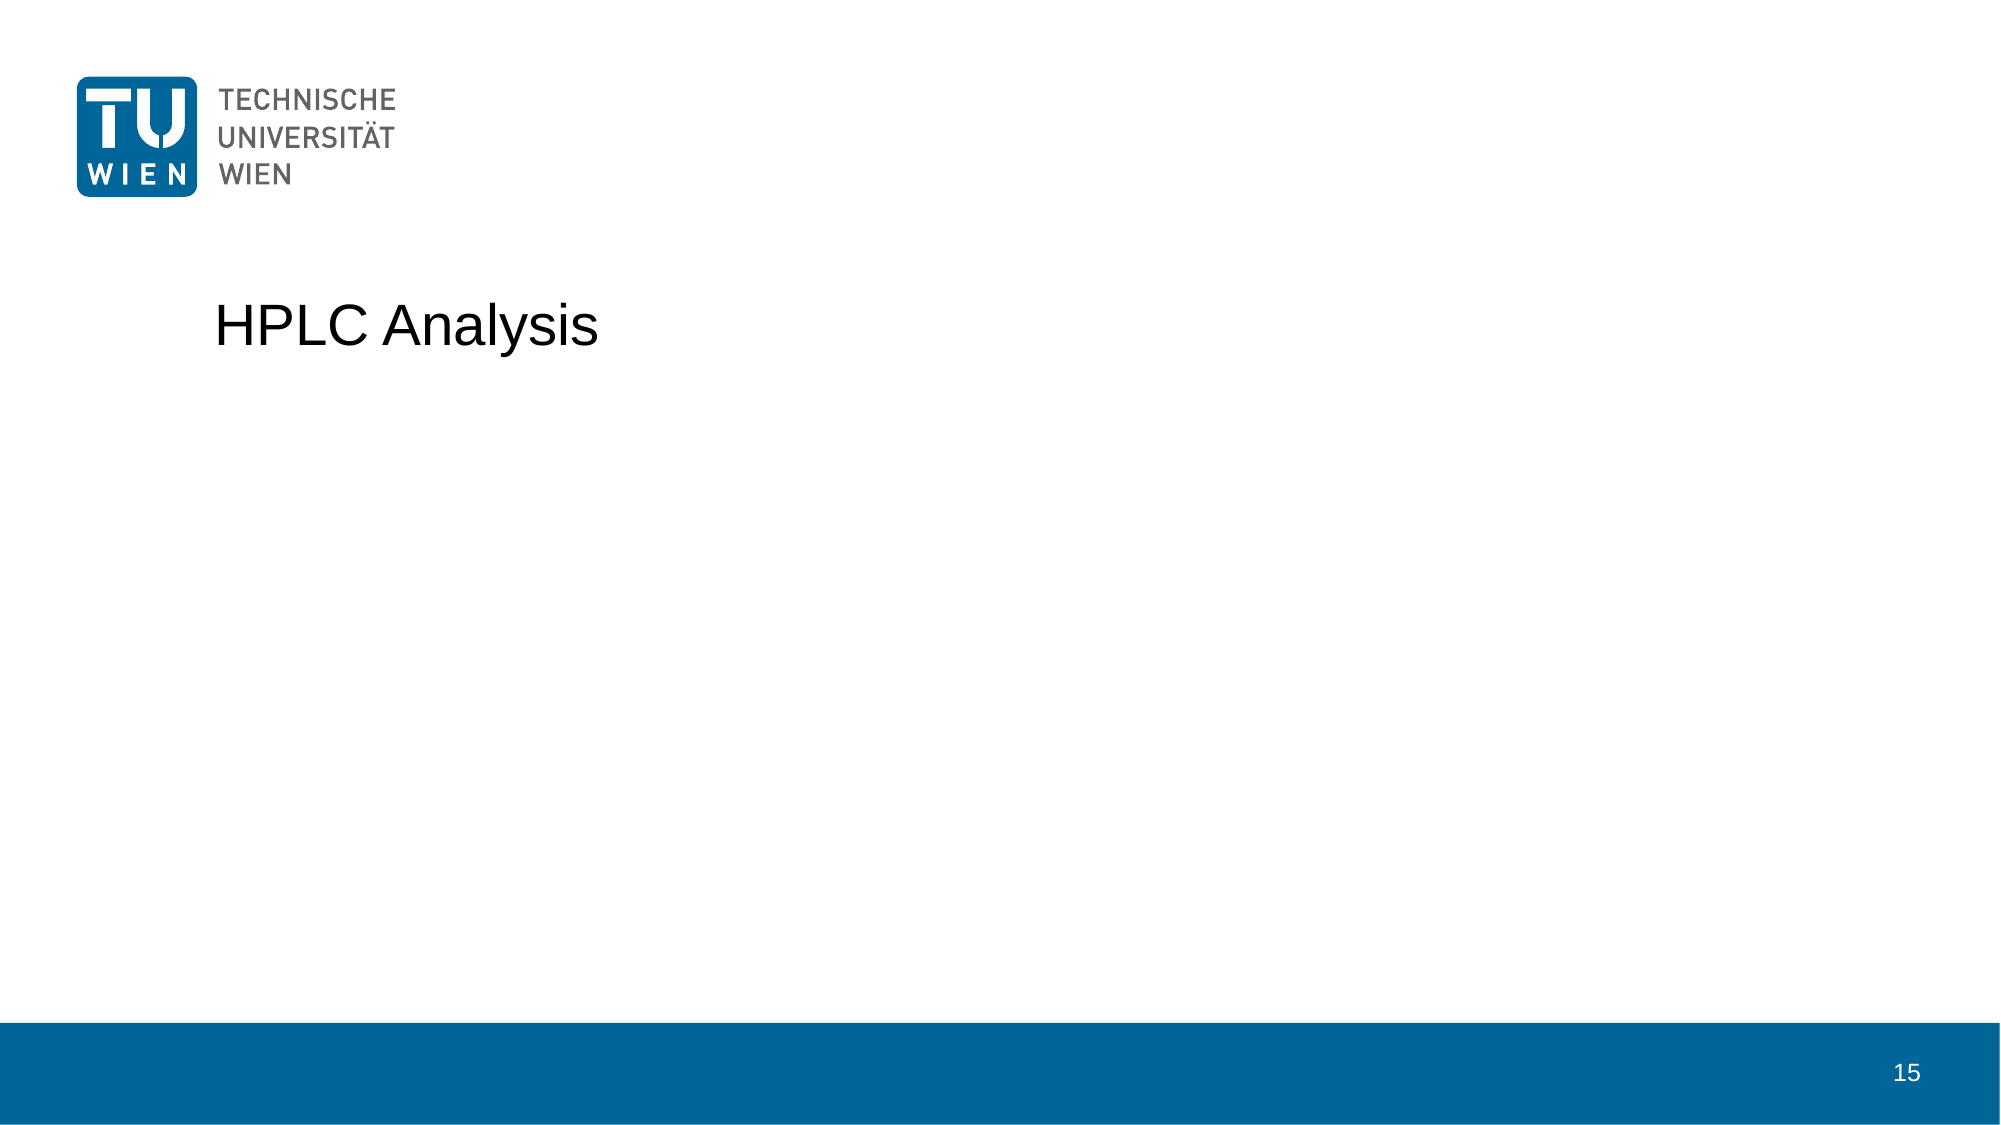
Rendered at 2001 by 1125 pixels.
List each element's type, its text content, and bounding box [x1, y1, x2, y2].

title HPLC Analysis [214, 254, 1922, 390]
